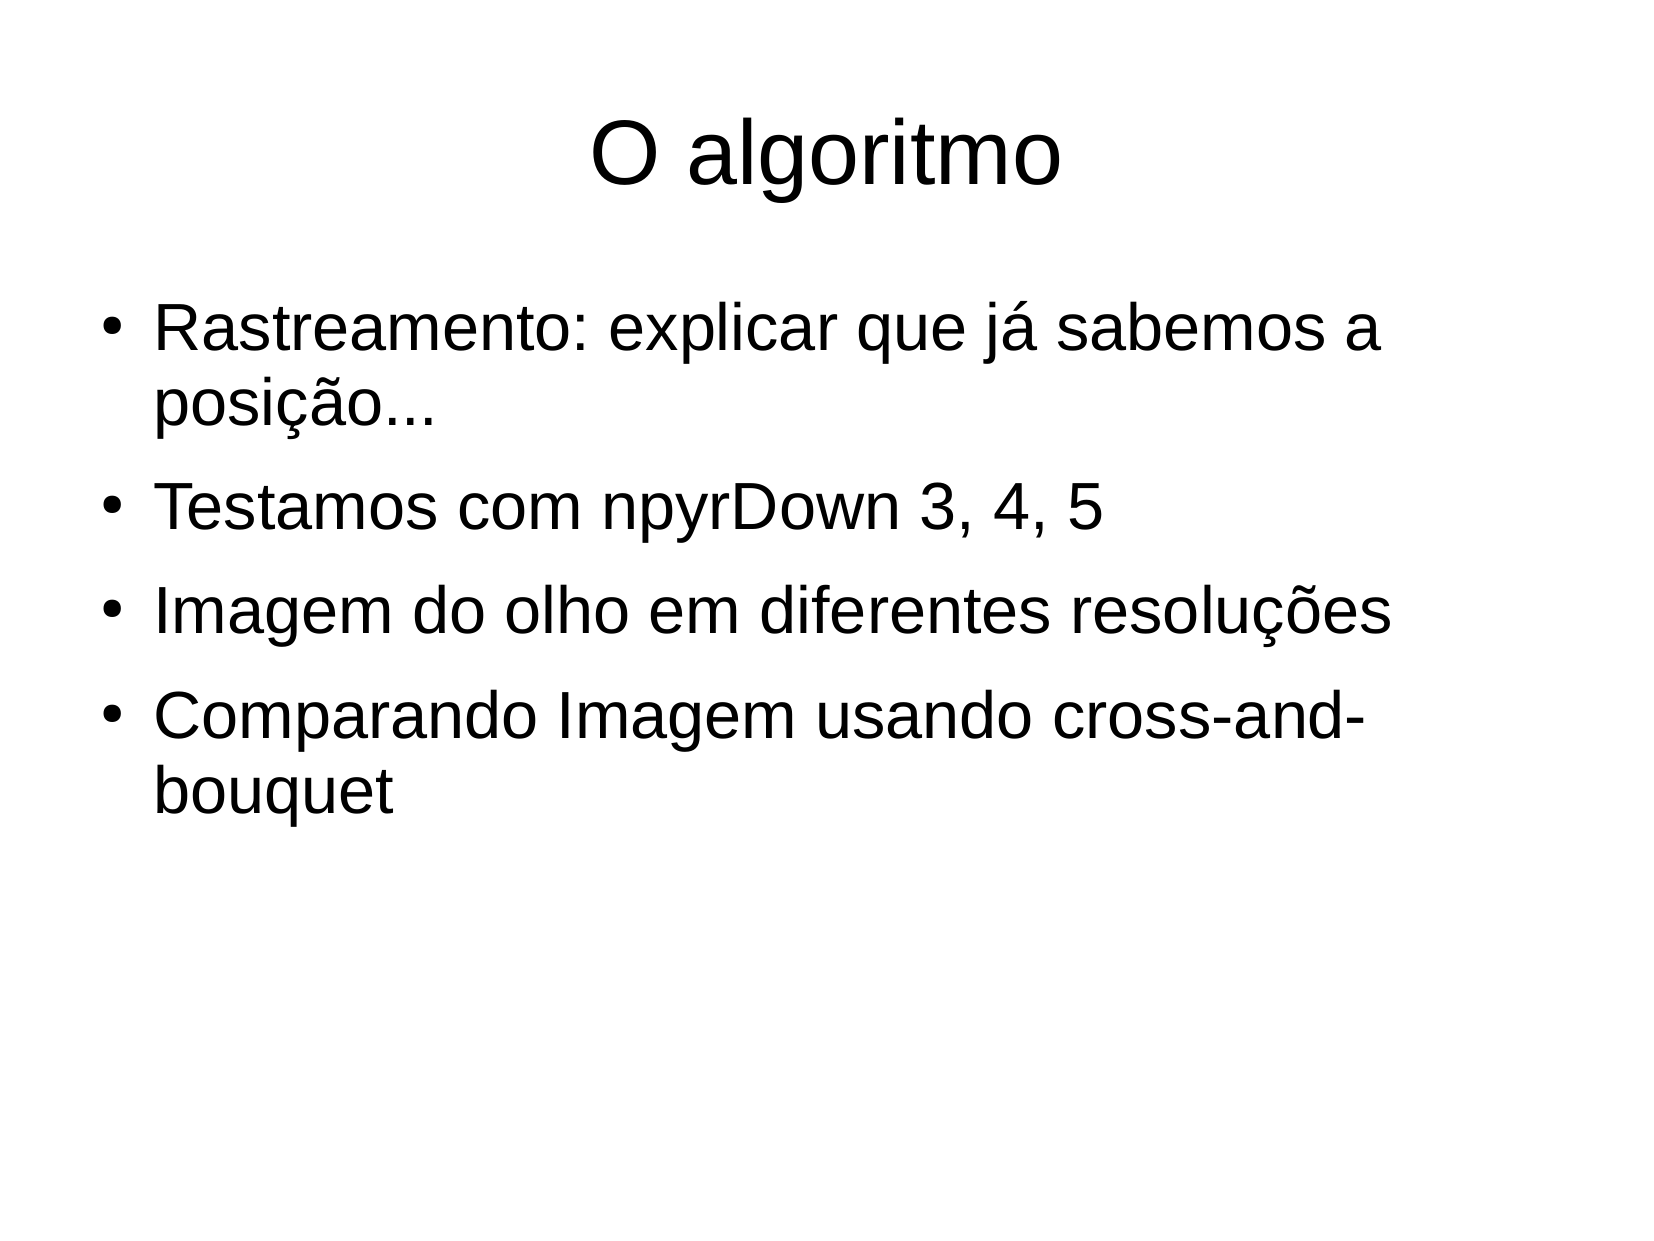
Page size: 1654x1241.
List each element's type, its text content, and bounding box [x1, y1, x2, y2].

list Rastreamento: explicar que já sabemos a posição... Testamos com npyrDown 3, 4, 5 Imagem do olho em diferentes resoluções Comparando Imagem usando cross-and-bouquet [82, 290, 1571, 1109]
title O algoritmo [82, 49, 1571, 257]
